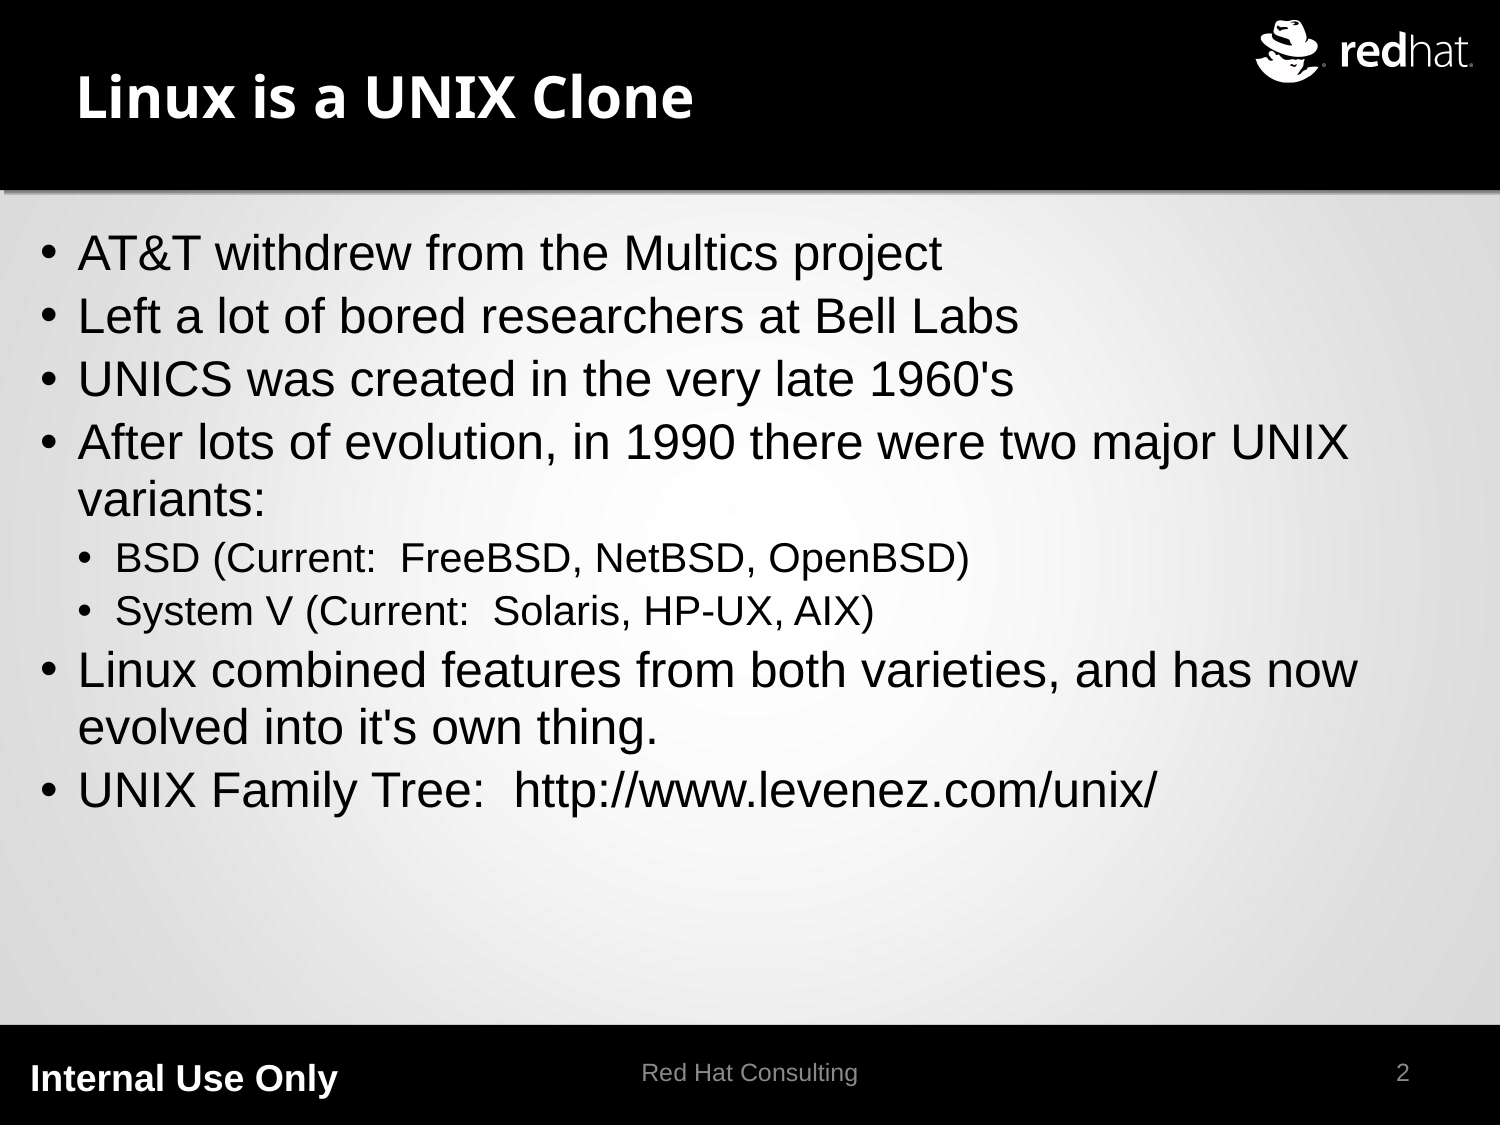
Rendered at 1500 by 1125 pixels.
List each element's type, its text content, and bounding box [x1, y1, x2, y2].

list AT&T withdrew from the Multics project Left a lot of bored researchers at Bell Labs UNICS was created in the very late 1960's After lots of evolution, in 1990 there were two major UNIX variants: BSD (Current: FreeBSD, NetBSD, OpenBSD) System V (Current: Solaris, HP-UX, AIX) Linux combined features from both varieties, and has now evolved into it's own thing. UNIX Family Tree: http://www.levenez.com/unix/ [24, 216, 1471, 992]
picture [0, 191, 1500, 1024]
picture [1254, 12, 1476, 88]
text_box <number> [1257, 1042, 1426, 1103]
title Linux is a UNIX Clone [0, 0, 1234, 191]
text_box Red Hat Consulting [512, 1042, 988, 1103]
